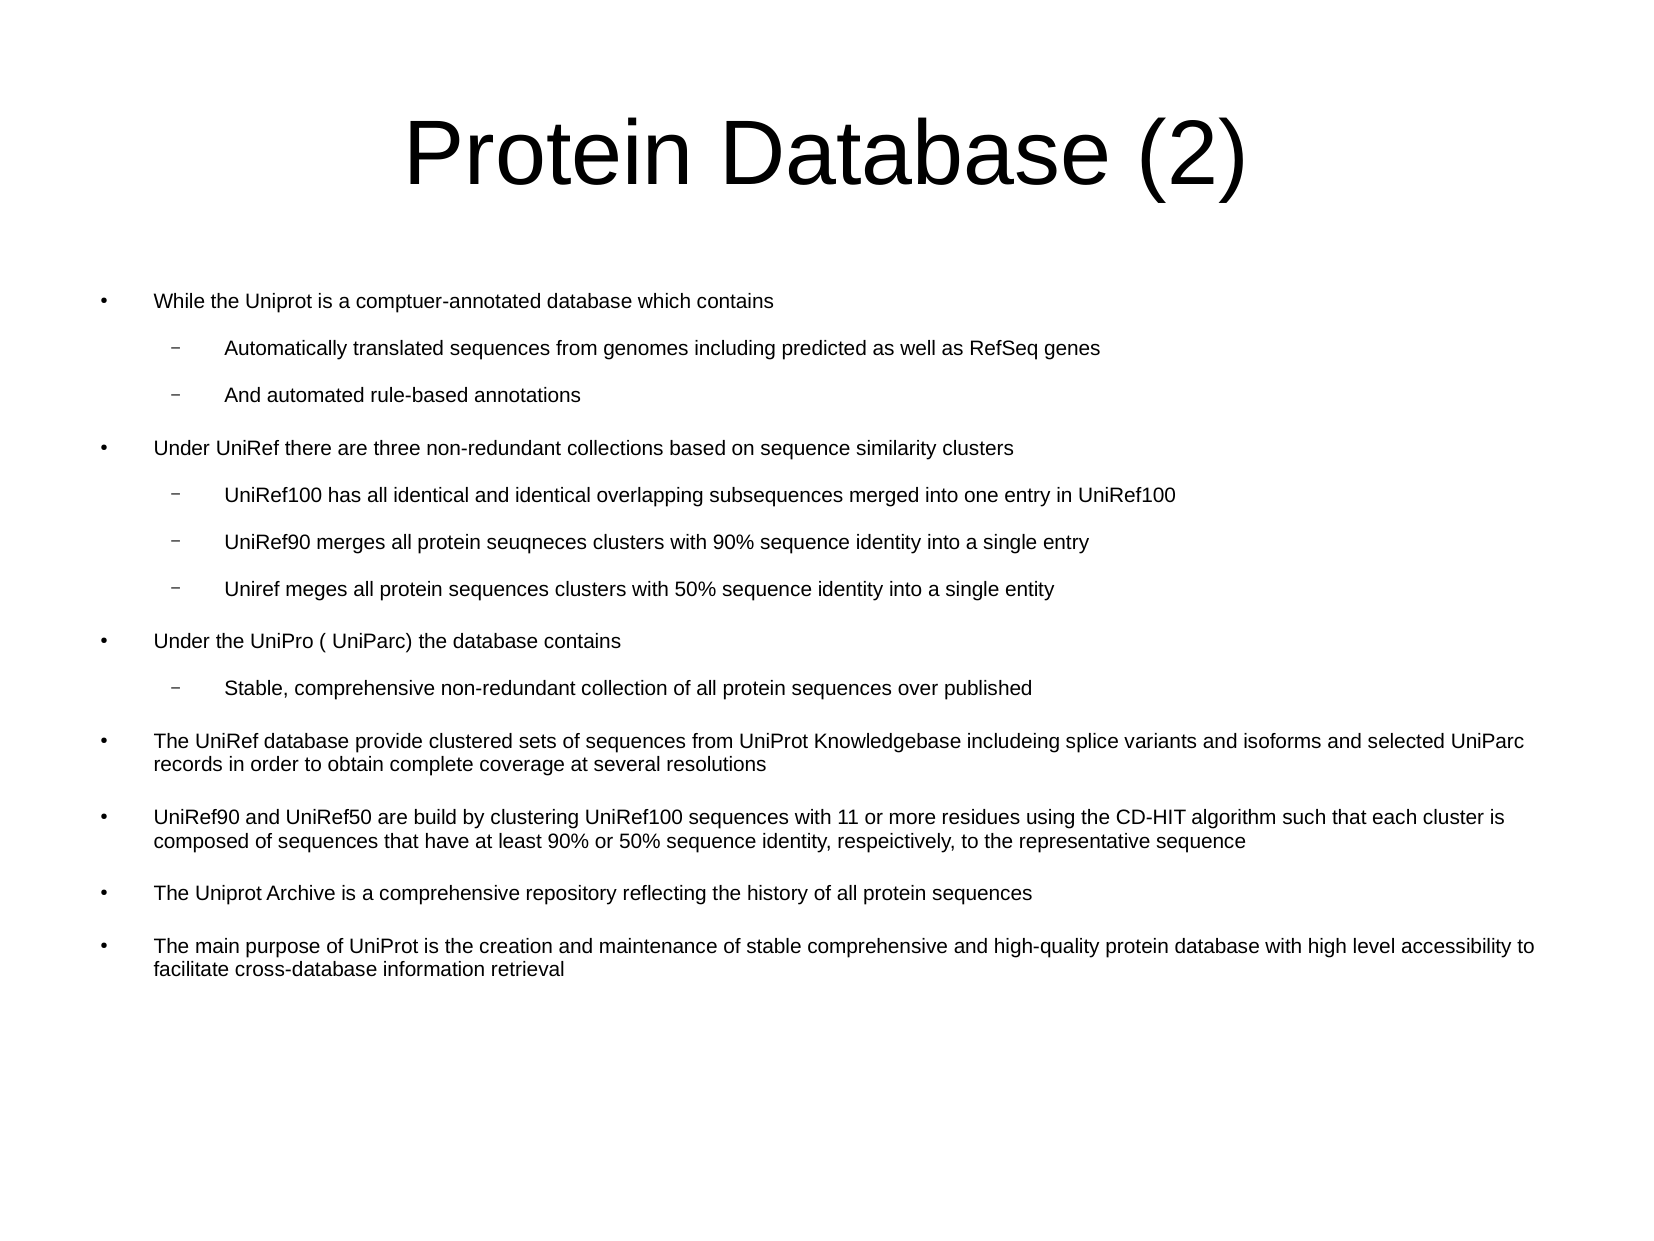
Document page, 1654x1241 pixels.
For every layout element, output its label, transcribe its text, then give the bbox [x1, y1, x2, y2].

list While the Uniprot is a comptuer-annotated database which contains Automatically translated sequences from genomes including predicted as well as RefSeq genes And automated rule-based annotations Under UniRef there are three non-redundant collections based on sequence similarity clusters UniRef100 has all identical and identical overlapping subsequences merged into one entry in UniRef100 UniRef90 merges all protein seuqneces clusters with 90% sequence identity into a single entry Uniref meges all protein sequences clusters with 50% sequence identity into a single entity Under the UniPro ( UniParc) the database contains Stable, comprehensive non-redundant collection of all protein sequences over published The UniRef database provide clustered sets of sequences from UniProt Knowledgebase includeing splice variants and isoforms and selected UniParc records in order to obtain complete coverage at several resolutions UniRef90 and UniRef50 are build by clustering UniRef100 sequences with 11 or more residues using the CD-HIT algorithm such that each cluster is composed of sequences that have at least 90% or 50% sequence identity, respeictively, to the representative sequence The Uniprot Archive is a comprehensive repository reflecting the history of all protein sequences The main purpose of UniProt is the creation and maintenance of stable comprehensive and high-quality protein database with high level accessibility to facilitate cross-database information retrieval [82, 290, 1571, 1010]
title Protein Database (2) [82, 49, 1571, 257]
